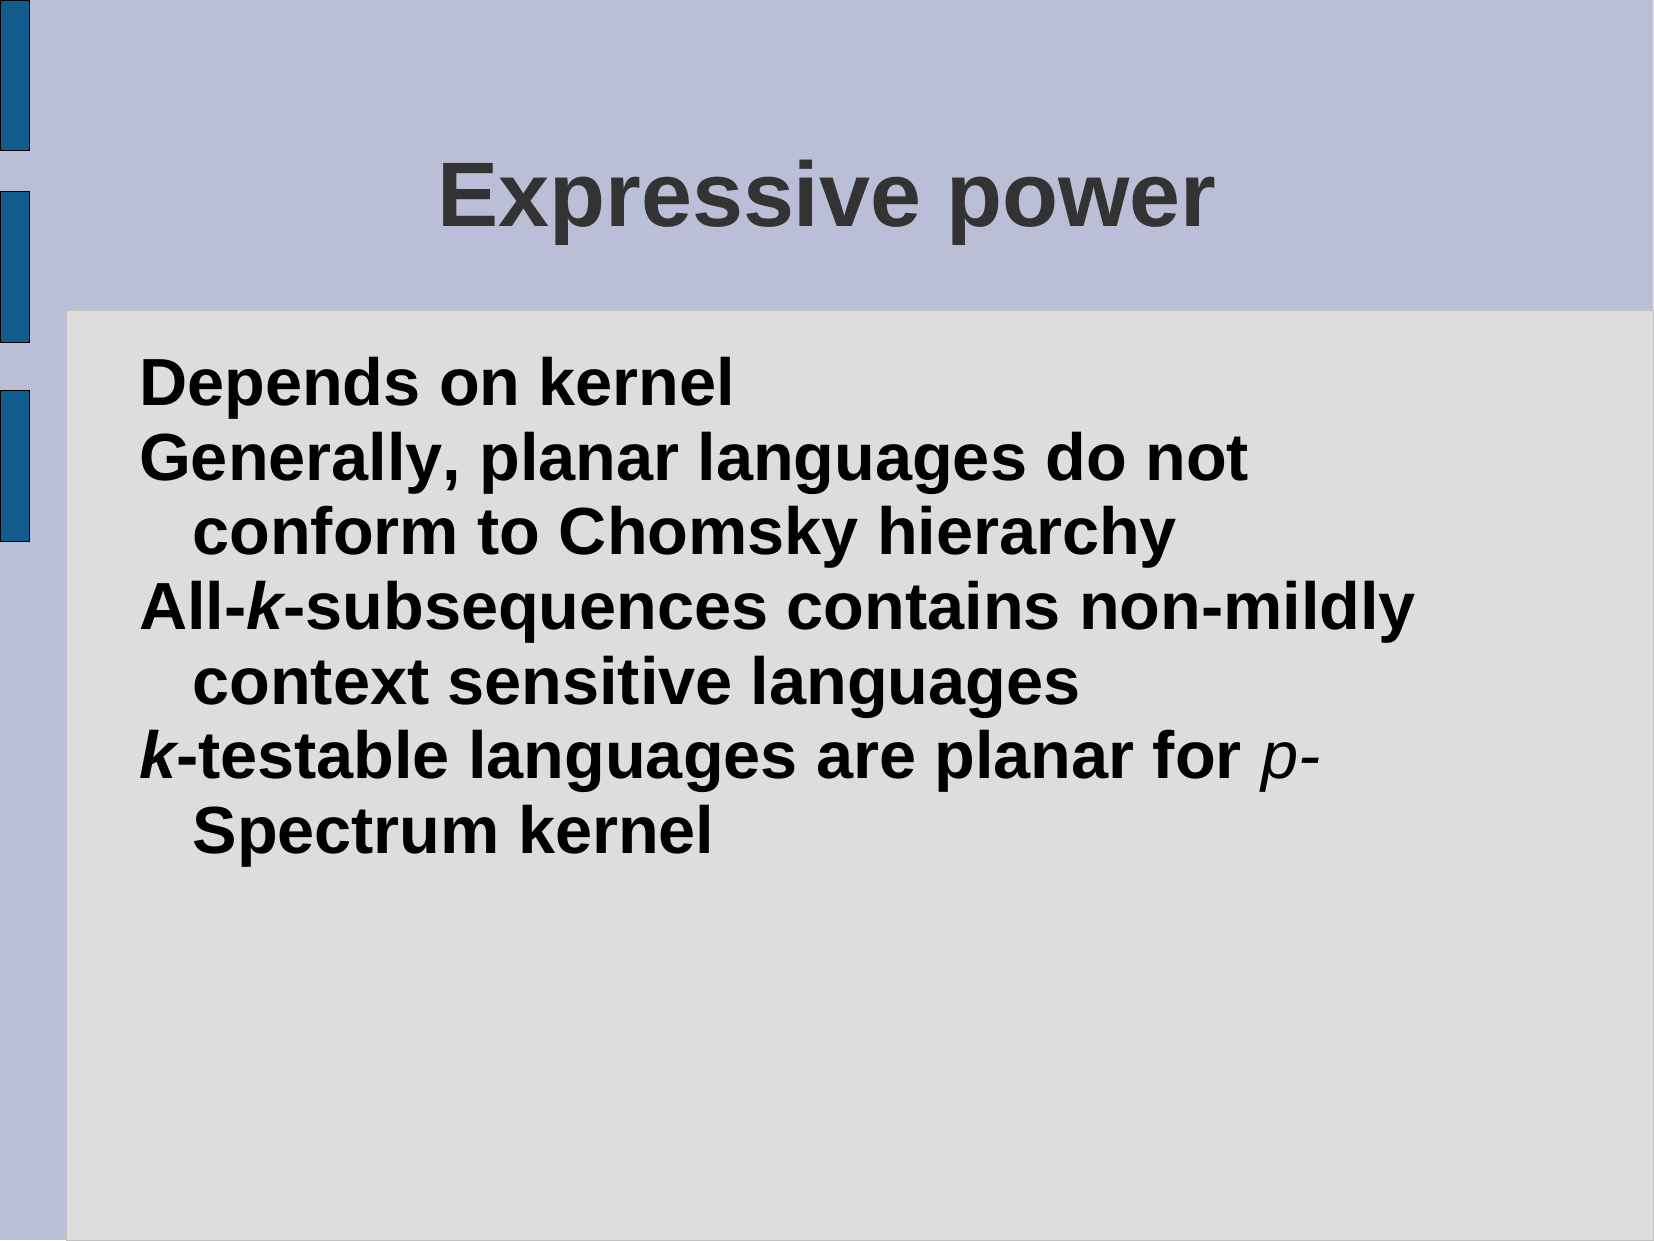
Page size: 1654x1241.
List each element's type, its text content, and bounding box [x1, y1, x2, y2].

title Expressive power [121, 91, 1534, 299]
list Depends on kernel Generally, planar languages do not conform to Chomsky hierarchy All-k-subsequences contains non-mildly context sensitive languages k-testable languages are planar for p-Spectrum kernel [121, 344, 1534, 1127]
